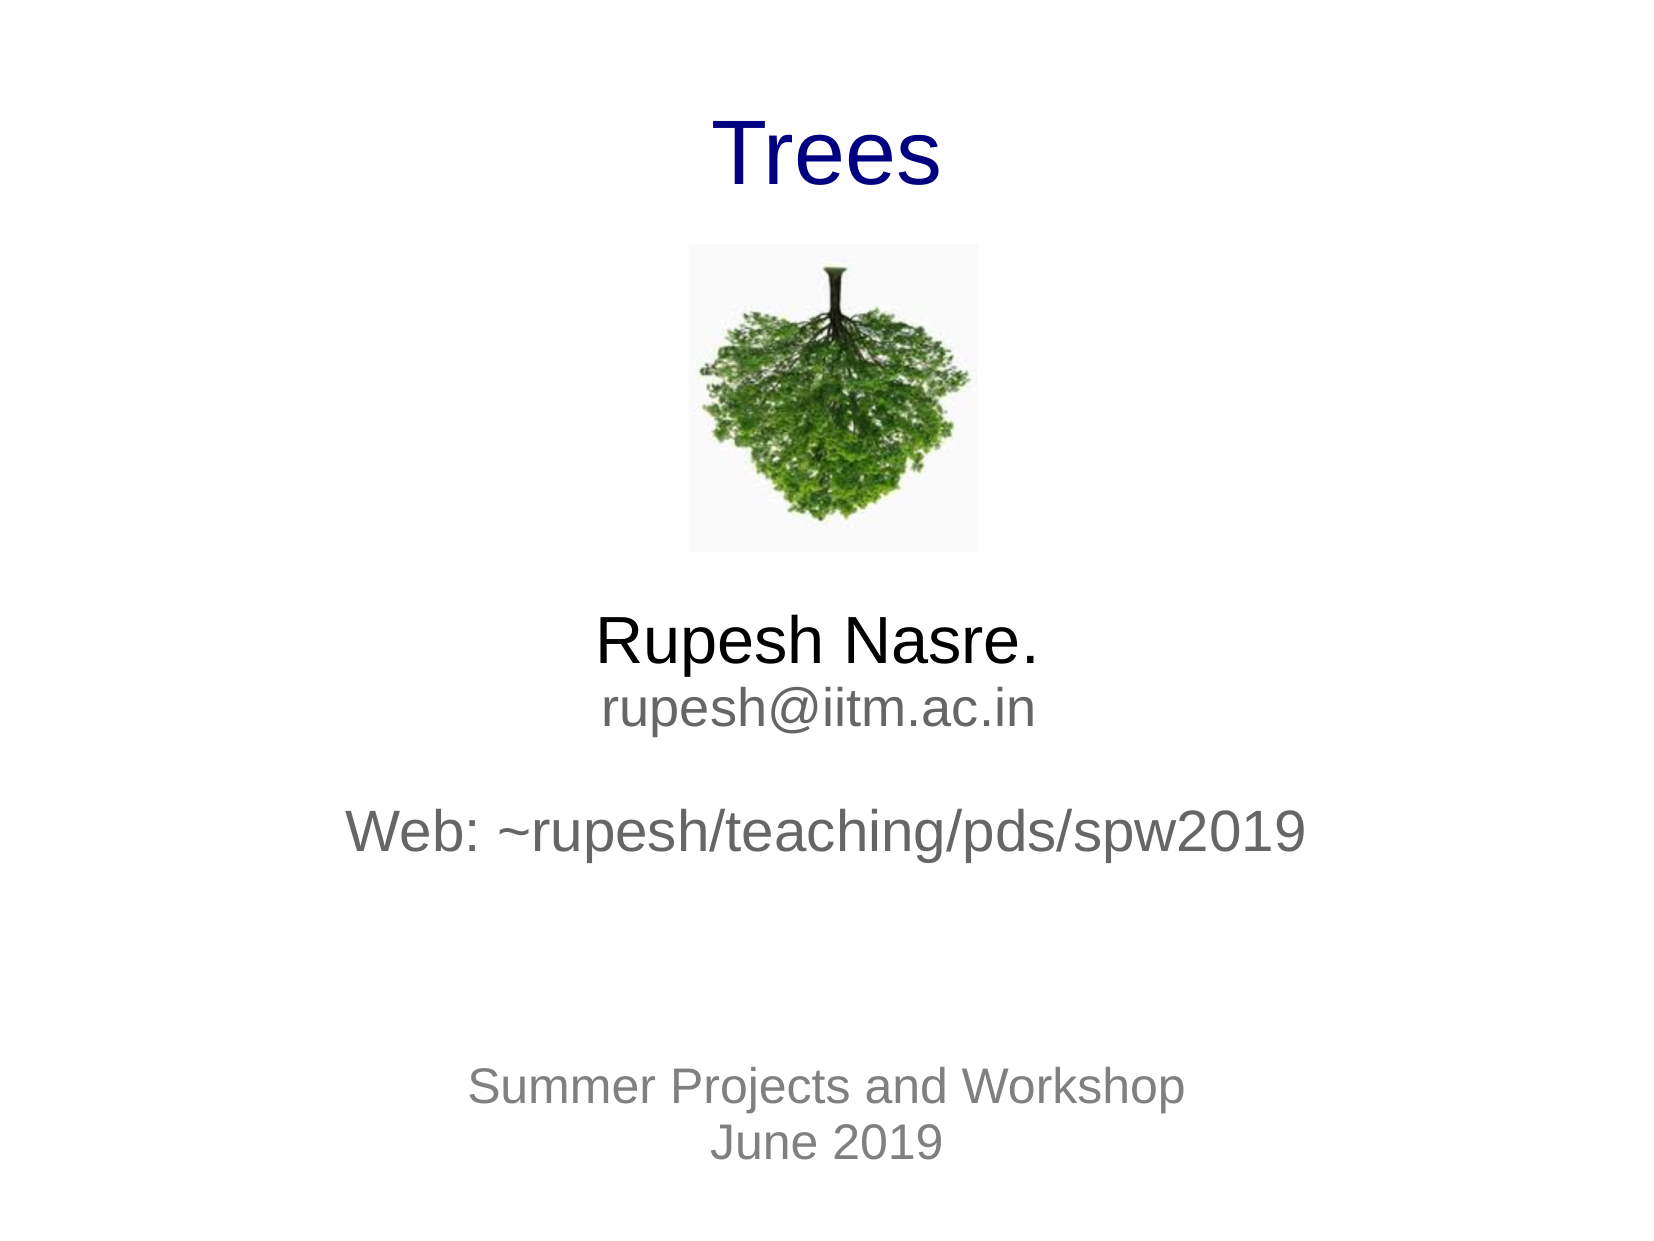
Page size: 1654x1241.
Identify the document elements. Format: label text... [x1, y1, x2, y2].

picture [688, 244, 978, 552]
subtitle Rupesh Nasre. rupesh@iitm.ac.in Web: ~rupesh/teaching/pds/spw2019 Summer Projects and Workshop June 2019 [82, 228, 1571, 1171]
title Trees [82, 49, 1571, 228]
